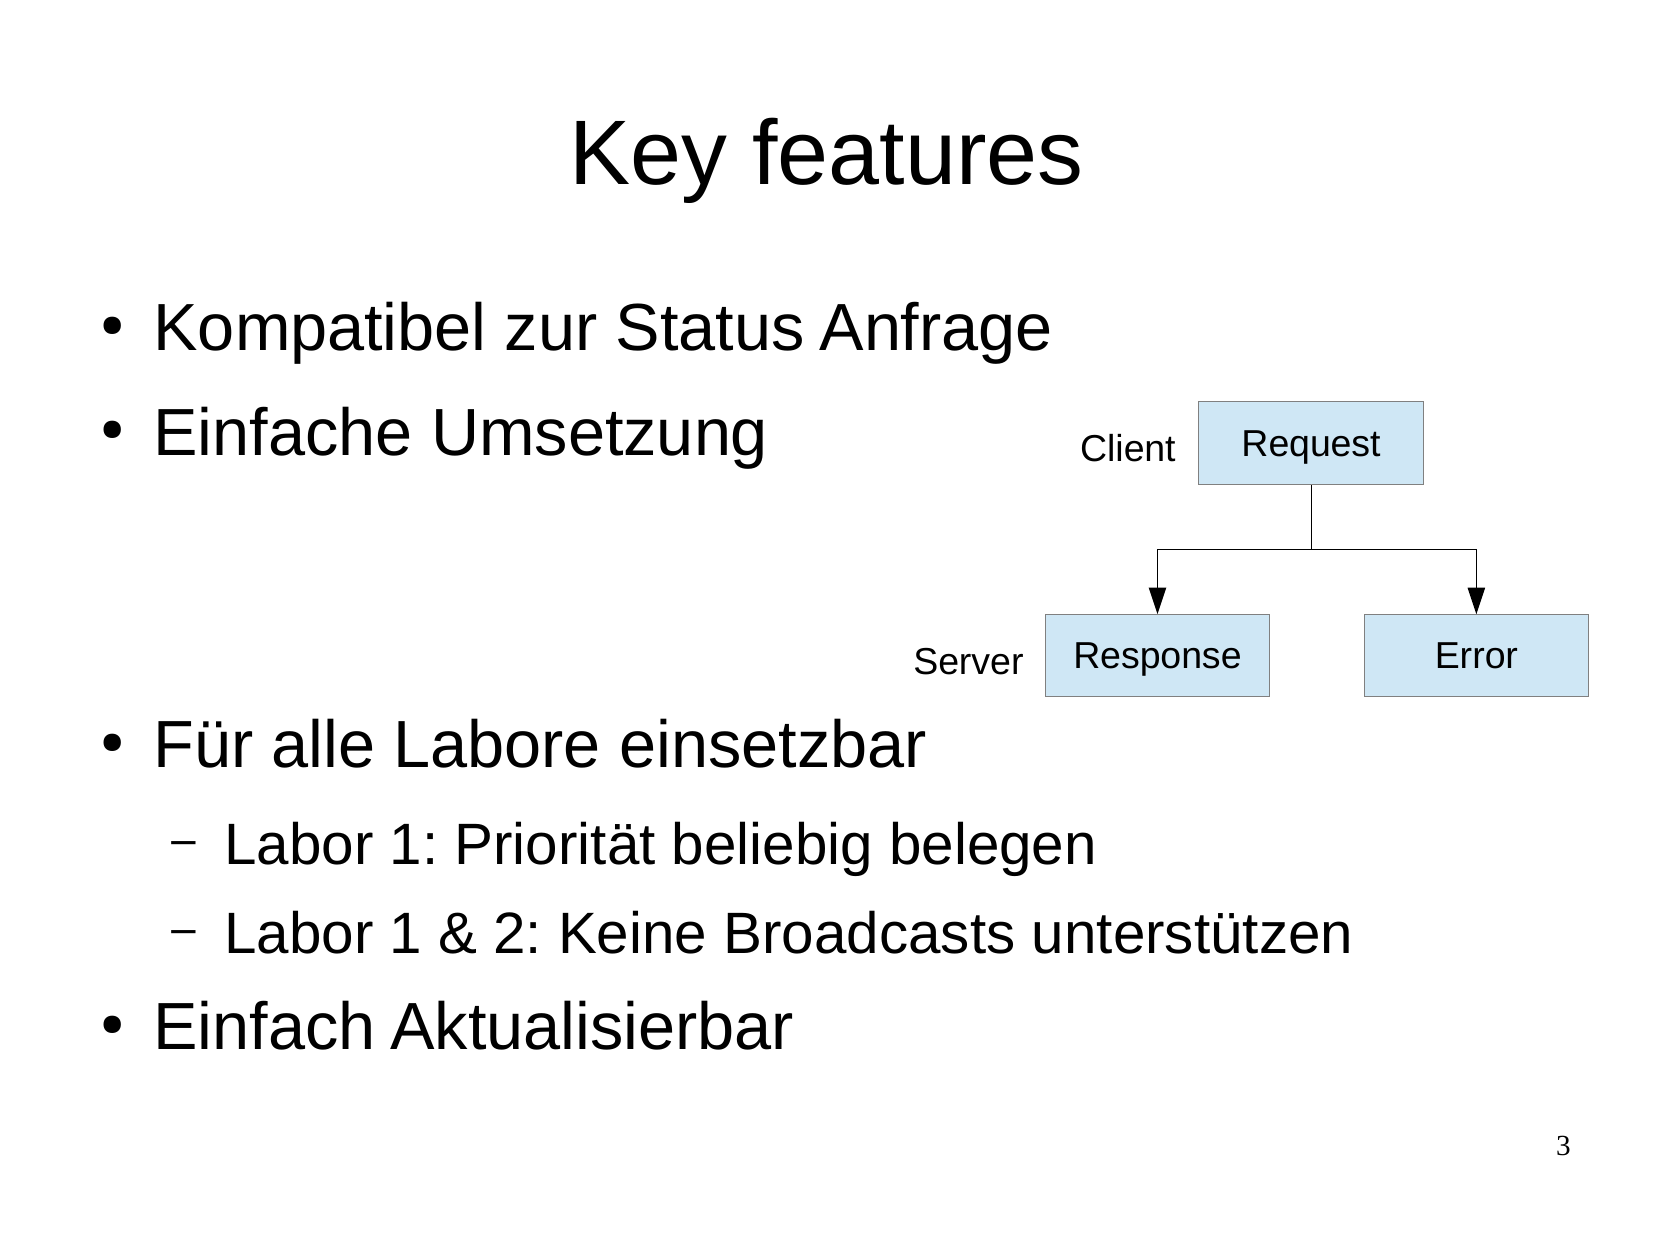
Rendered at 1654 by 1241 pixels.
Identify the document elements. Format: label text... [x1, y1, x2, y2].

text_box Client [1051, 395, 1205, 502]
text_box Error [1364, 614, 1589, 697]
list Kompatibel zur Status Anfrage Einfache Umsetzung Für alle Labore einsetzbar Labor 1: Priorität beliebig belegen Labor 1 & 2: Keine Broadcasts unterstützen Einfach Aktualisierbar [82, 290, 1571, 1169]
title Key features [82, 49, 1571, 257]
text_box Server [891, 608, 1046, 715]
text_box Response [1045, 614, 1270, 697]
text_box Request [1198, 401, 1424, 485]
